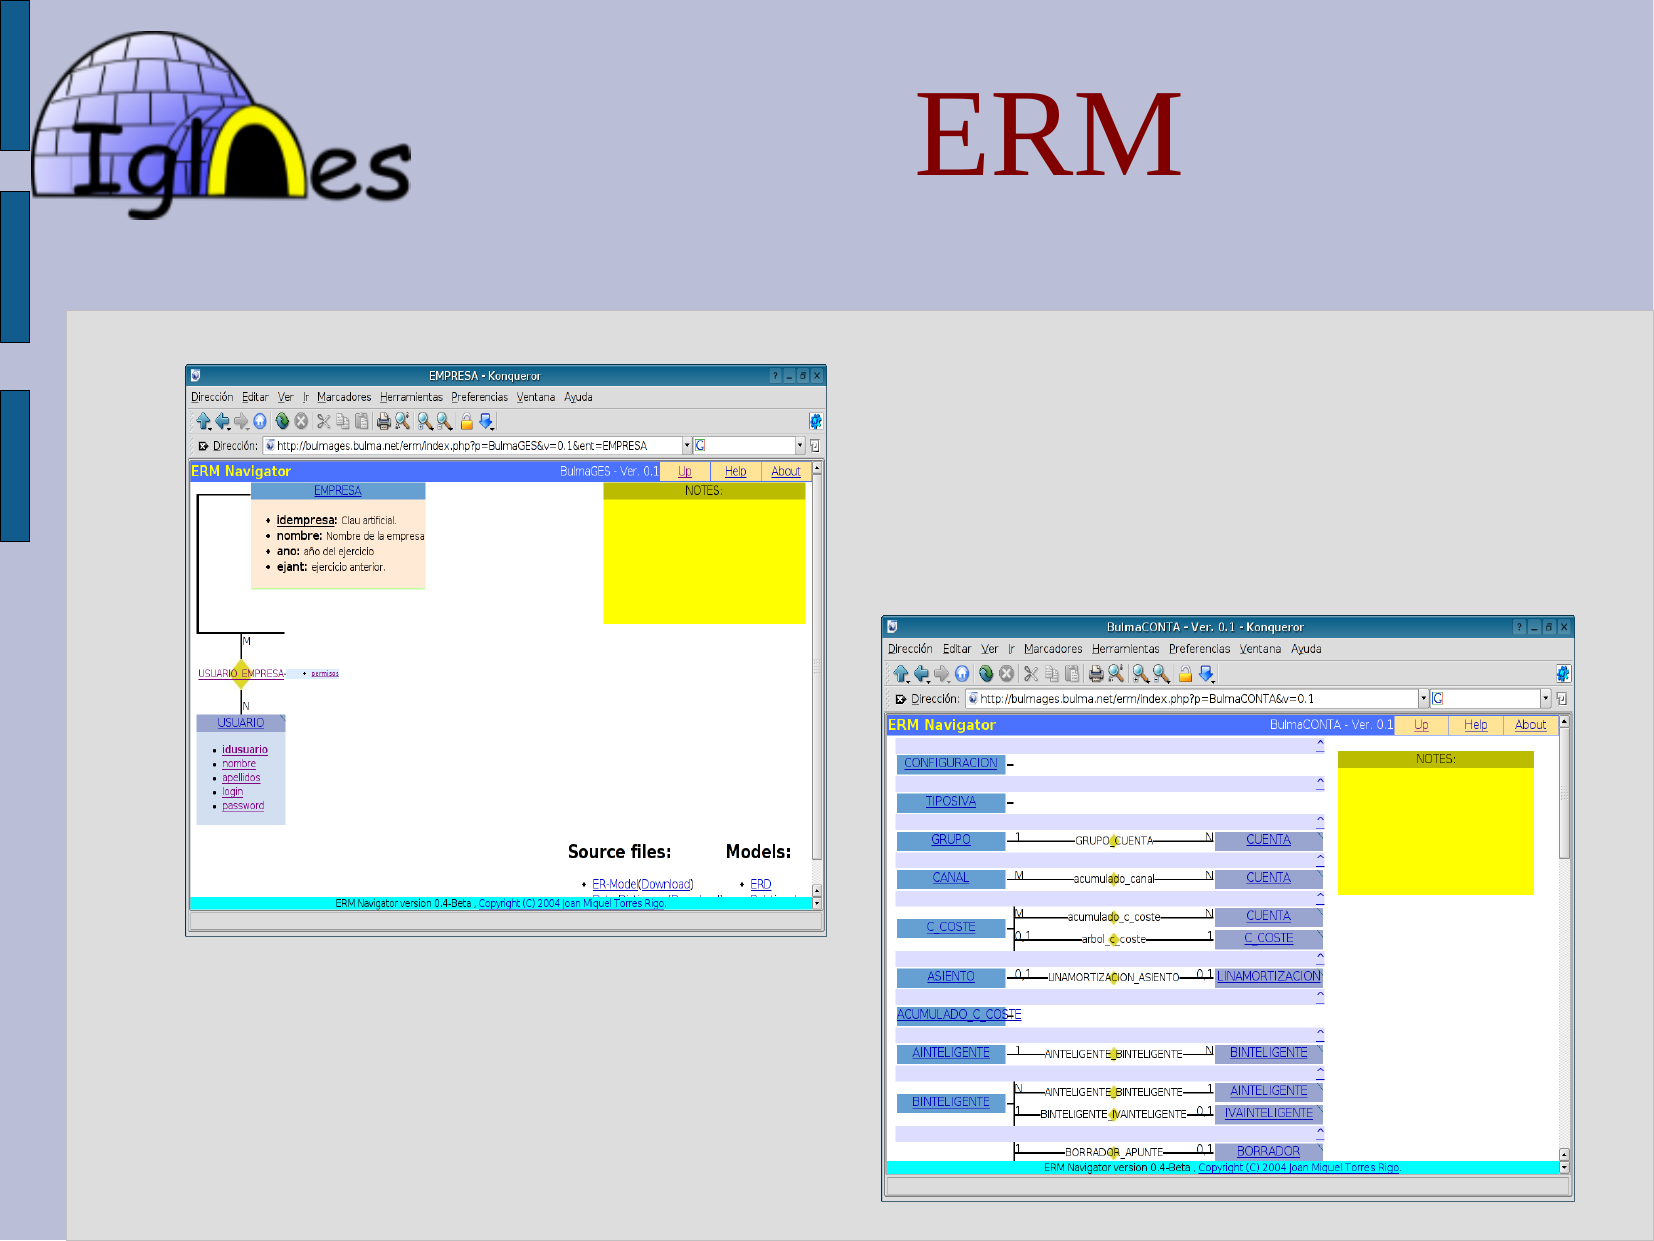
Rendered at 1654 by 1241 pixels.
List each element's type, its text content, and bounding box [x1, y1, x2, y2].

text_box ERM [531, 63, 1568, 215]
picture [31, 31, 411, 220]
picture [187, 369, 827, 937]
picture [883, 620, 1575, 1202]
